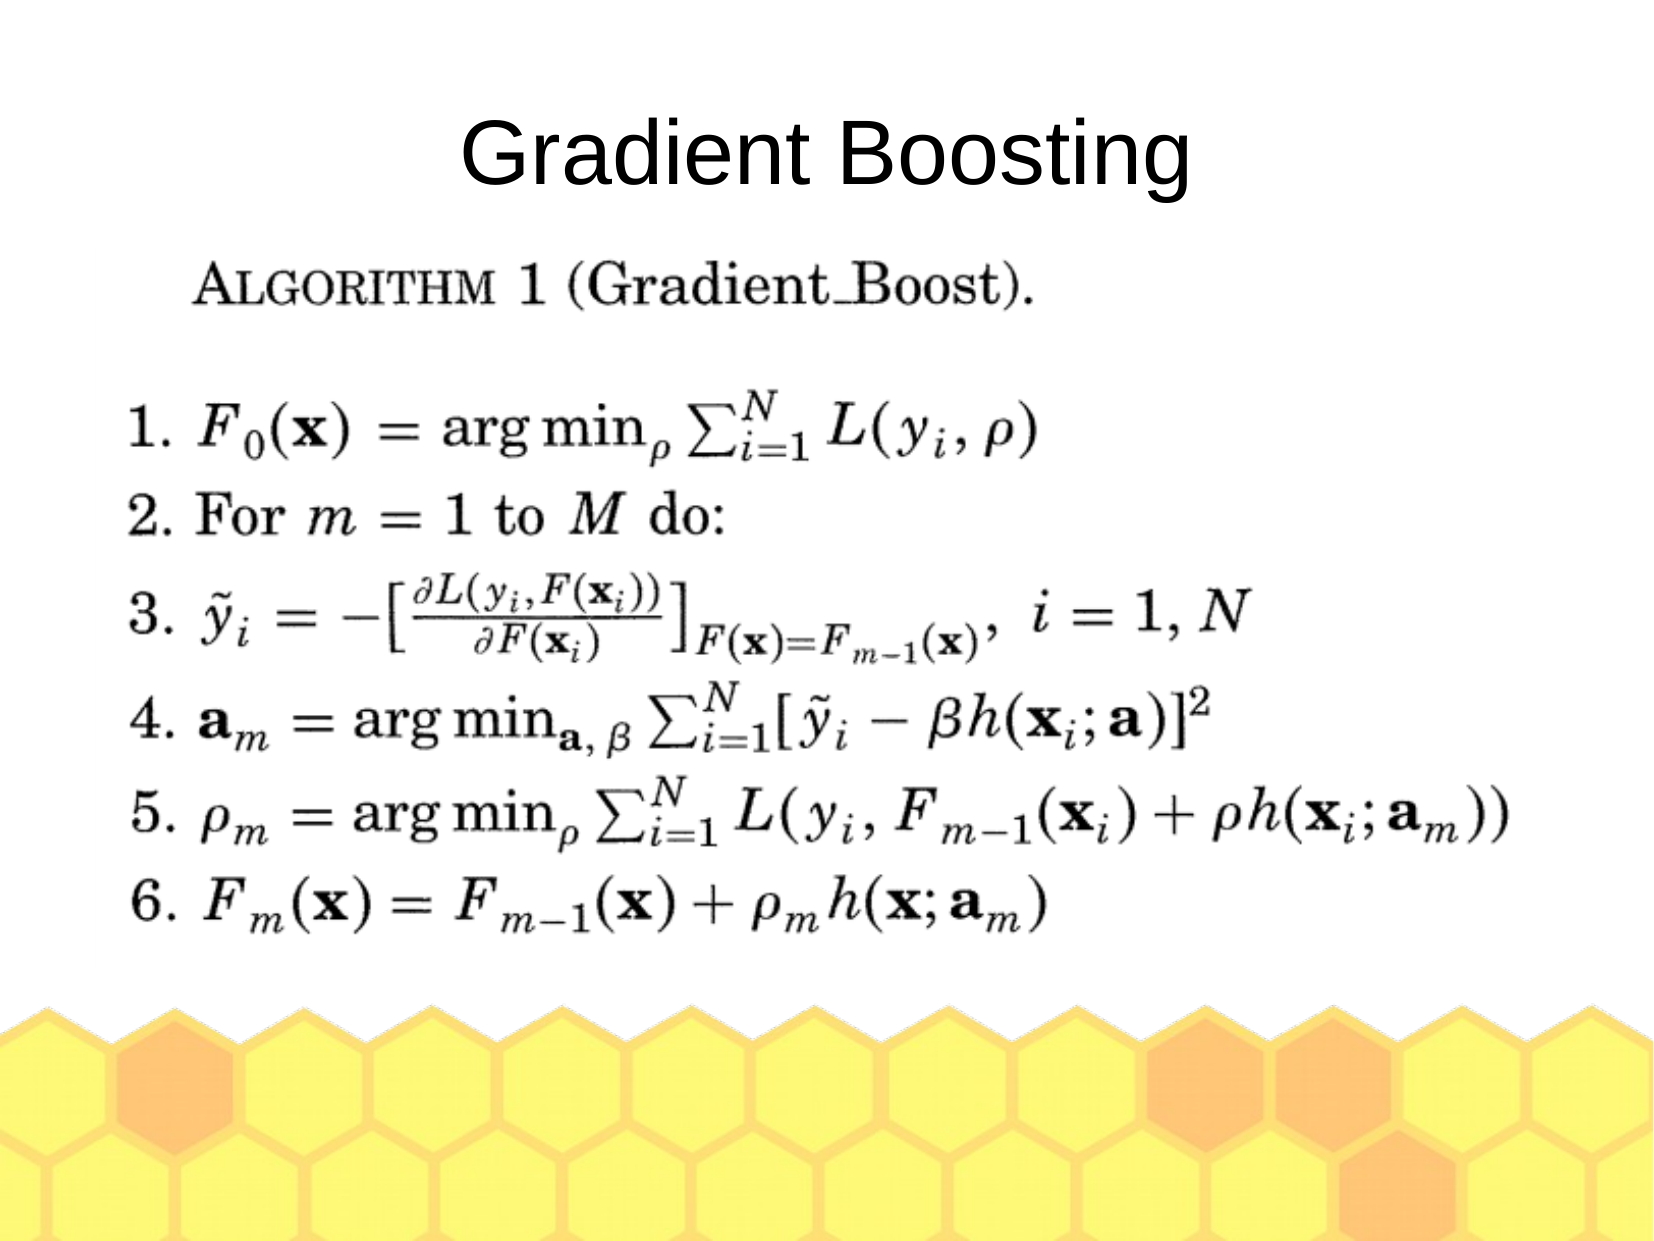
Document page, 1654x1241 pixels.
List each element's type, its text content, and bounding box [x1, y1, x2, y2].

title Gradient Boosting [82, 49, 1571, 257]
picture [0, 1001, 1654, 1241]
picture [94, 247, 1575, 969]
